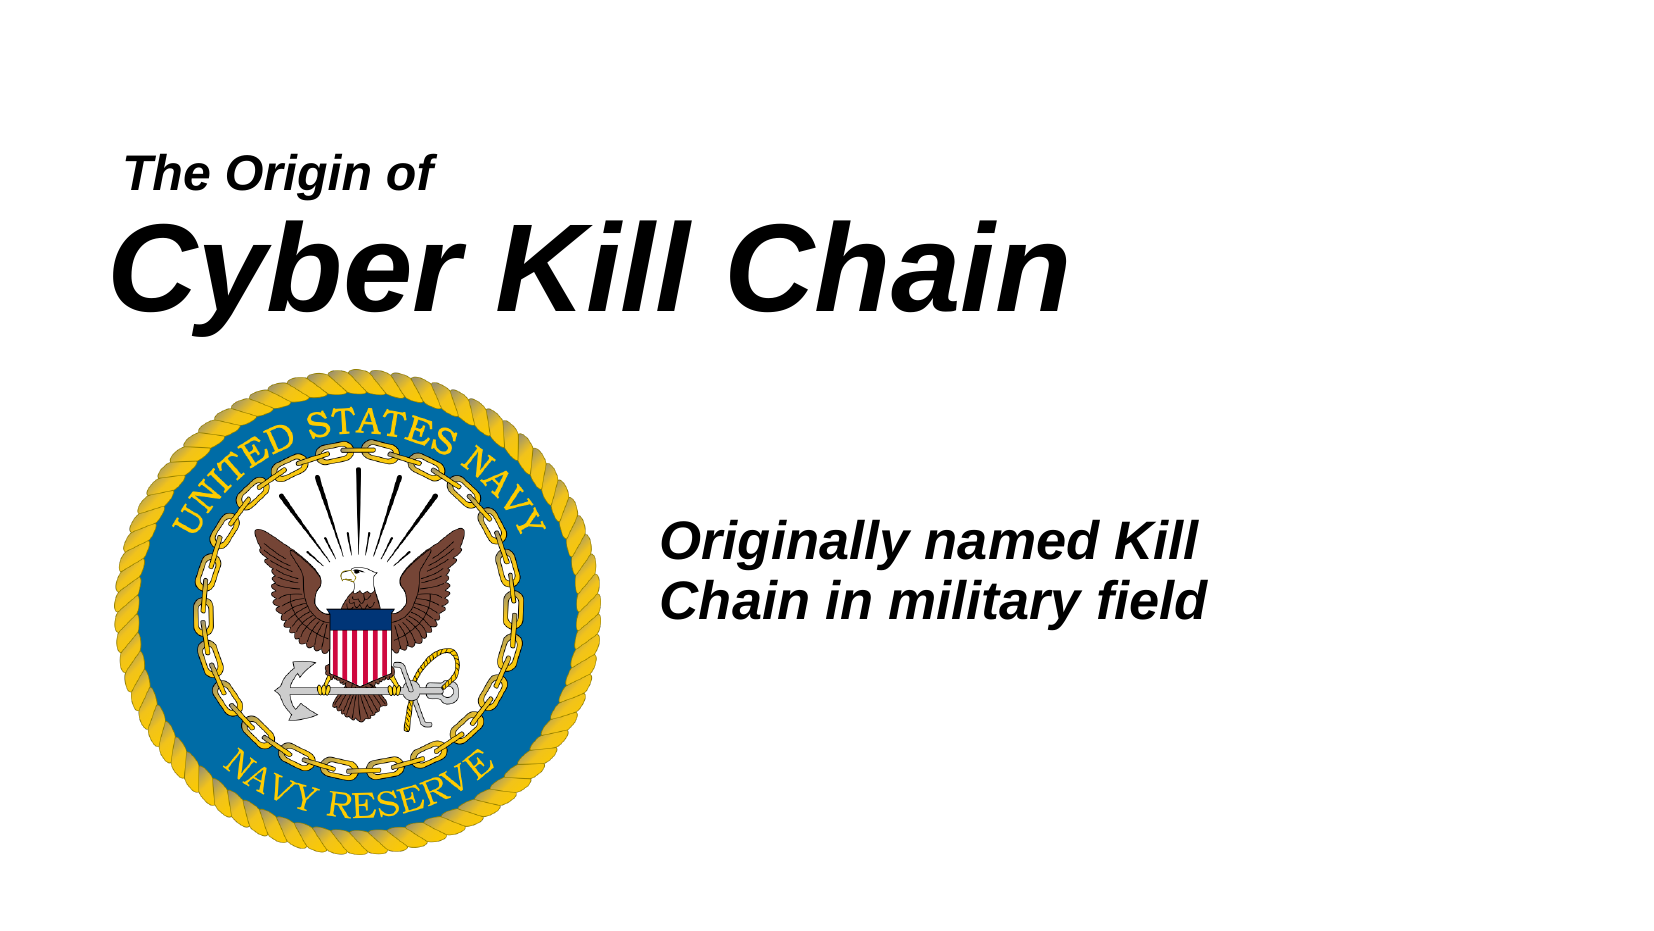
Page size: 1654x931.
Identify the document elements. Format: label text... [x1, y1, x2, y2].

text_box The Origin of [107, 137, 456, 209]
text_box Originally named Kill Chain in military field [645, 502, 1276, 661]
picture [114, 369, 601, 856]
text_box Cyber Kill Chain [92, 190, 1224, 348]
